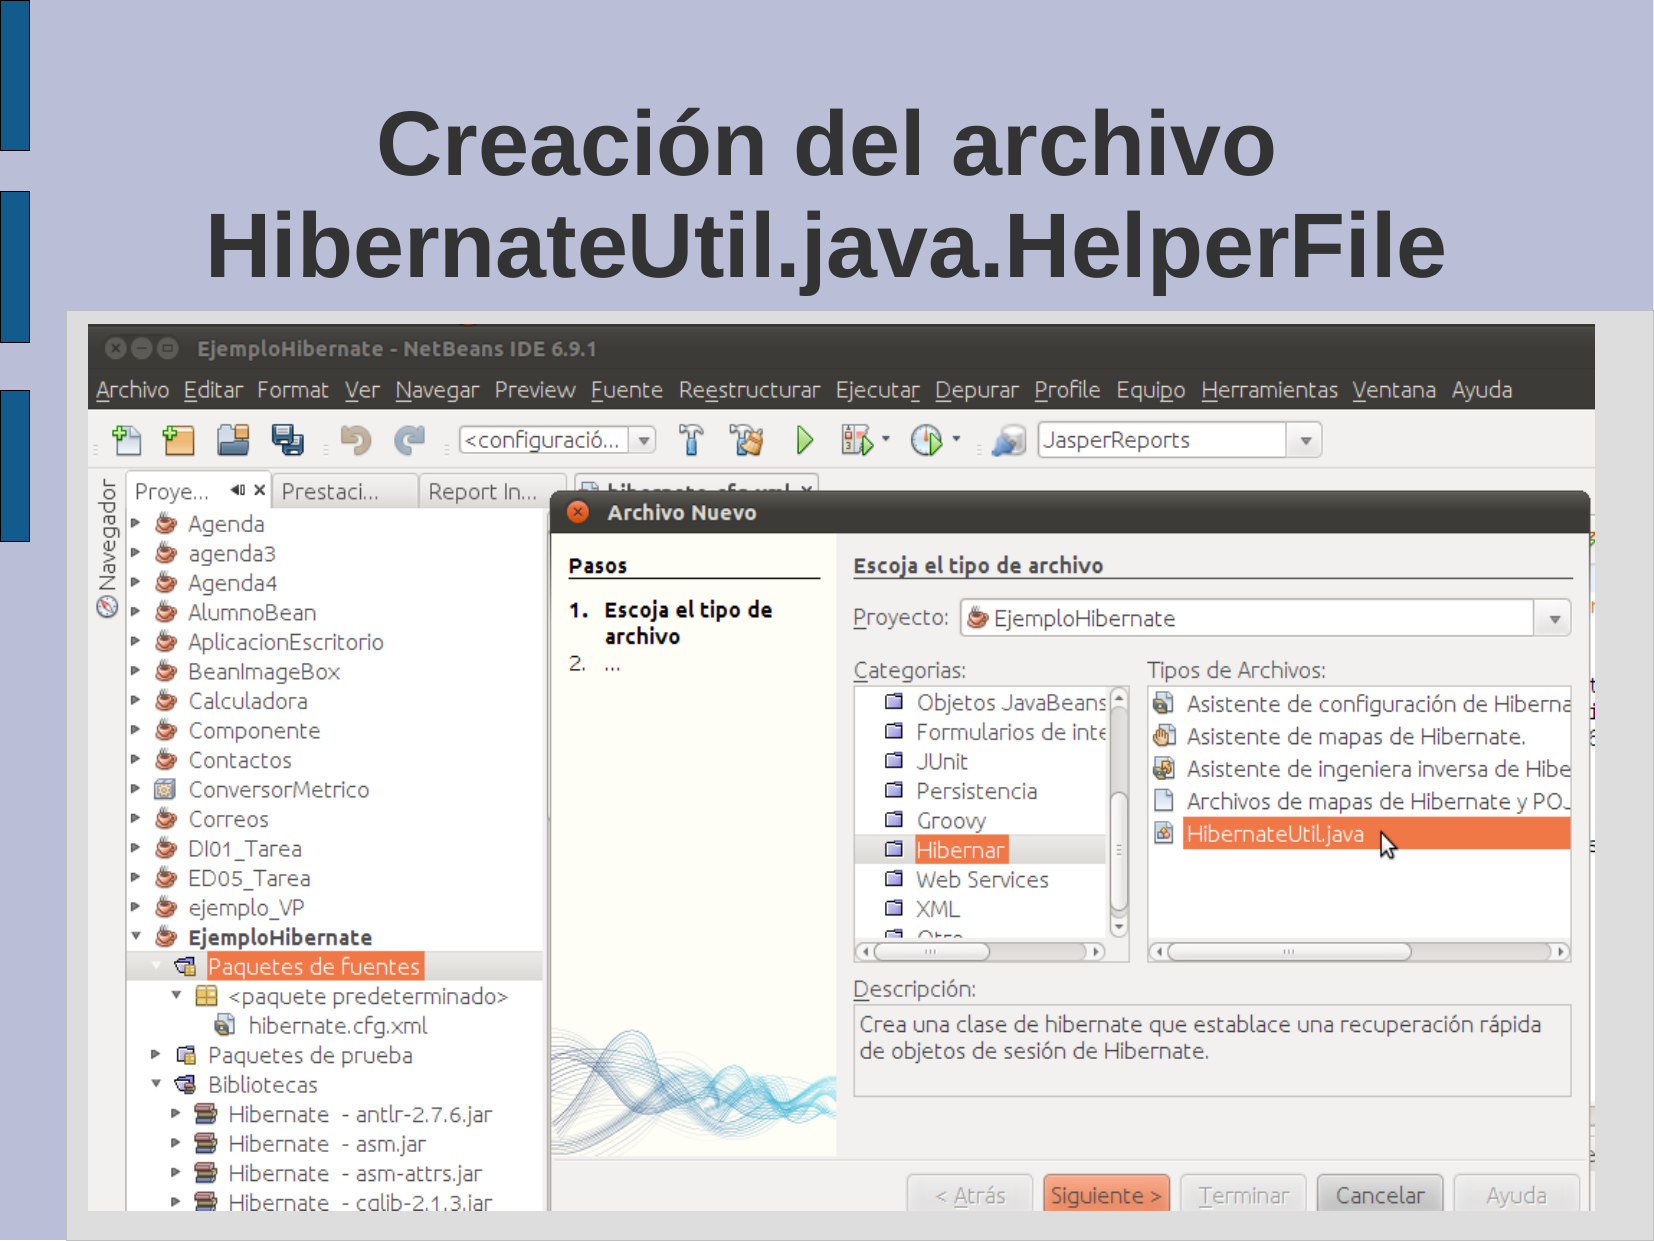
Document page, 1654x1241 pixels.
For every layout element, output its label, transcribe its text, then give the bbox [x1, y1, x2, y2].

picture [88, 324, 1595, 1211]
title Creación del archivo HibernateUtil.java.HelperFile [121, 92, 1534, 298]
